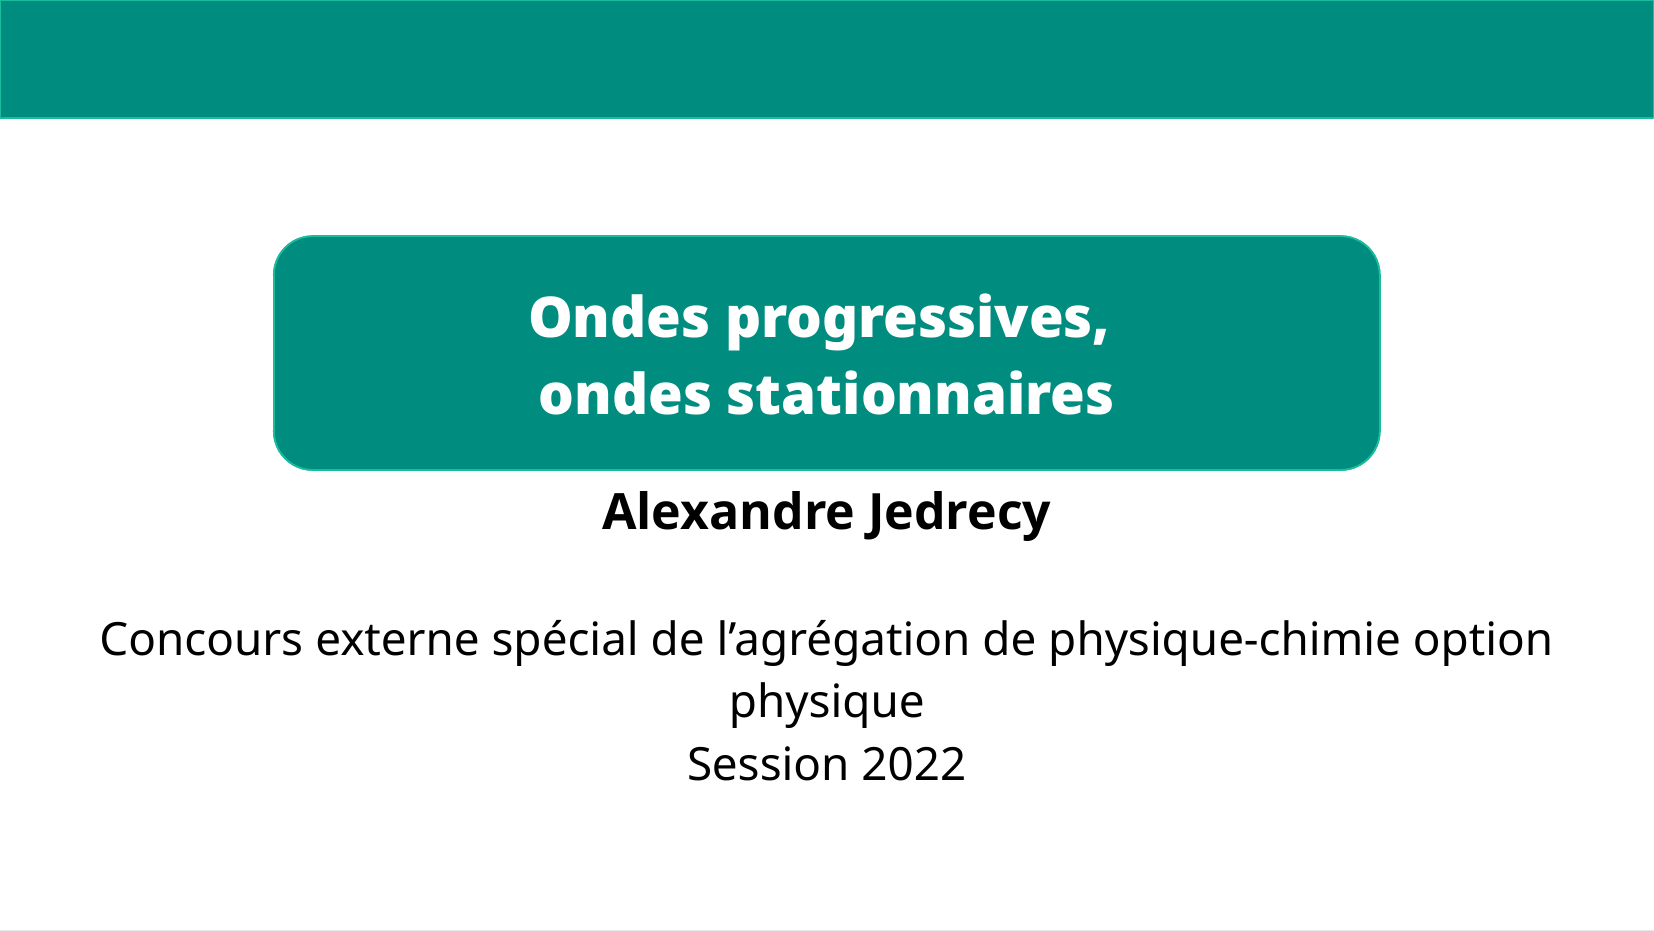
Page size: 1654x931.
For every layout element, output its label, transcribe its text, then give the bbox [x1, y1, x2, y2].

title Ondes progressives, ondes stationnaires [284, 238, 1369, 470]
text_box [1369, 253, 1380, 453]
subtitle Alexandre Jedrecy Concours externe spécial de l’agrégation de physique-chimie option physique Session 2022 [59, 501, 1595, 768]
text_box [273, 254, 284, 454]
